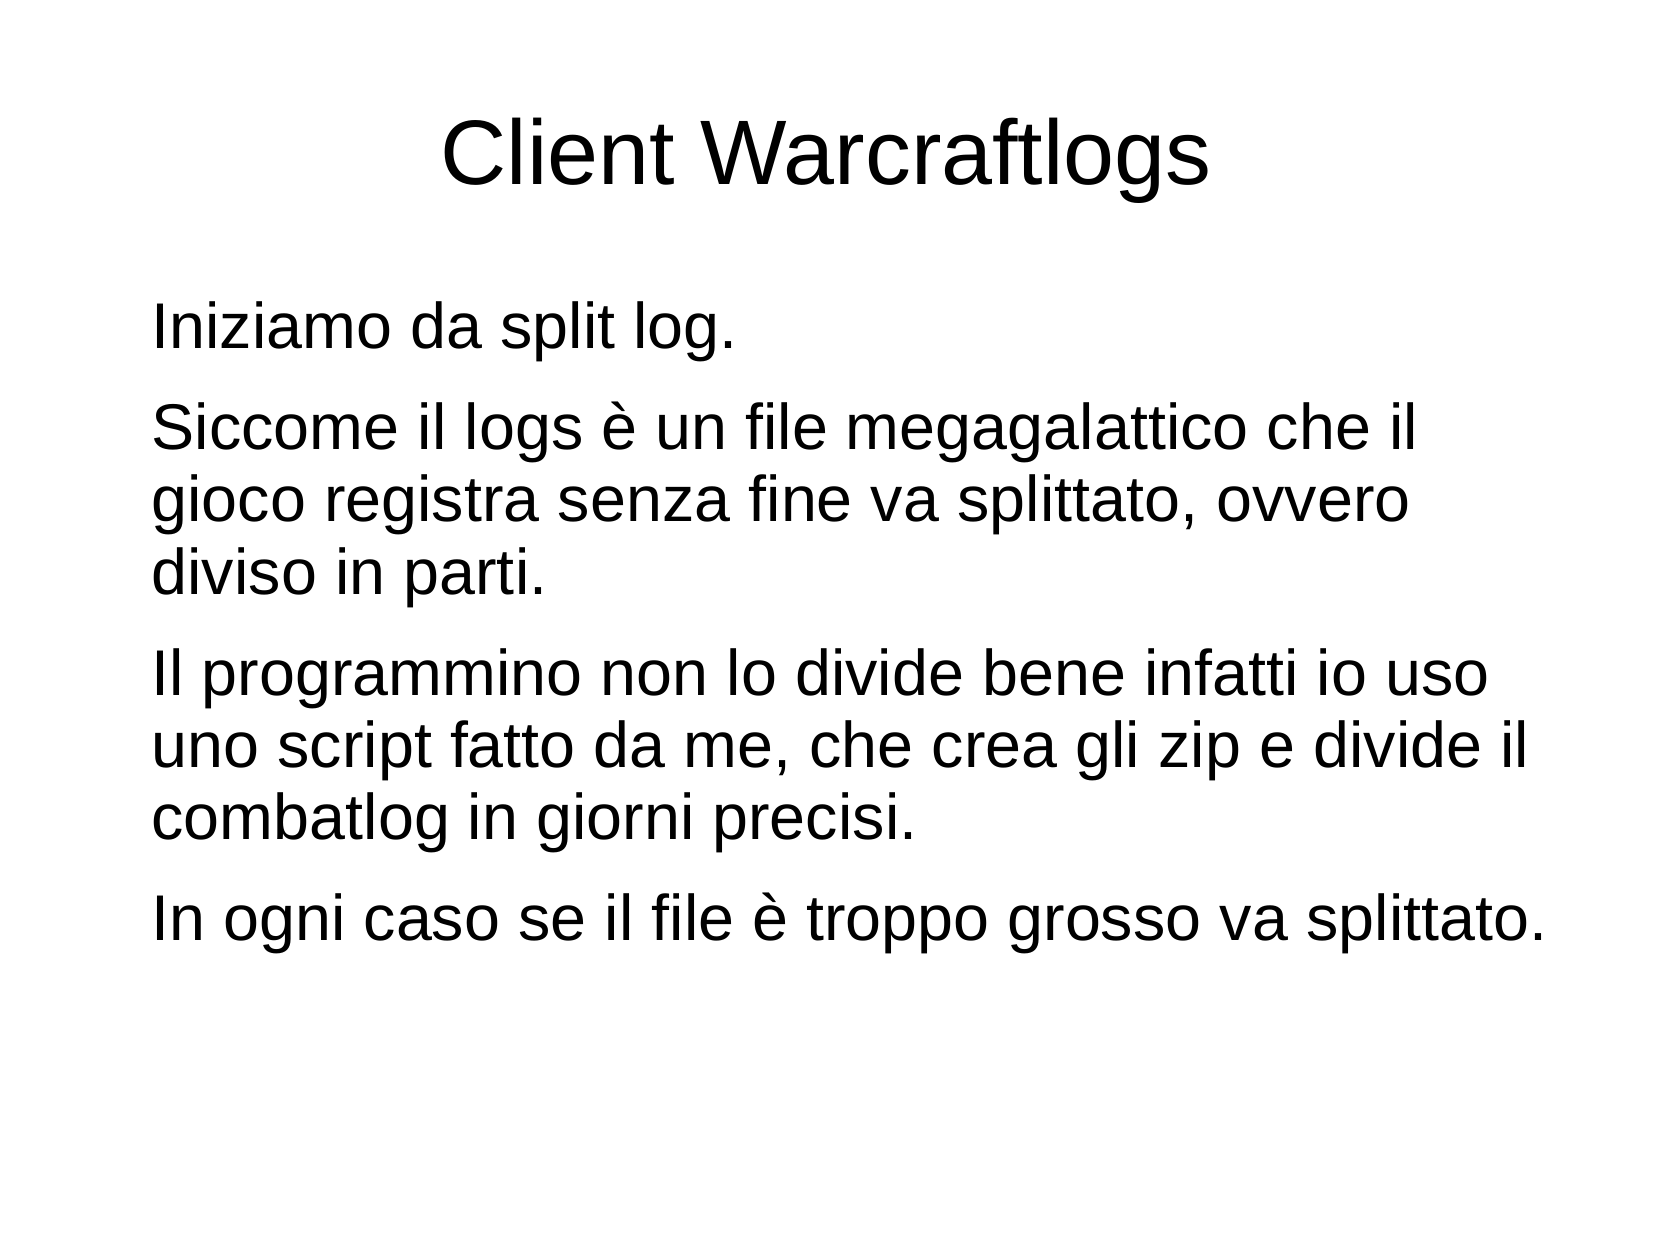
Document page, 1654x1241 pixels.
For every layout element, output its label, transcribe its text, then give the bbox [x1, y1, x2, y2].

list Iniziamo da split log. Siccome il logs è un file megagalattico che il gioco registra senza fine va splittato, ovvero diviso in parti. Il programmino non lo divide bene infatti io uso uno script fatto da me, che crea gli zip e divide il combatlog in giorni precisi. In ogni caso se il file è troppo grosso va splittato. [82, 290, 1571, 1010]
title Client Warcraftlogs [82, 49, 1571, 257]
